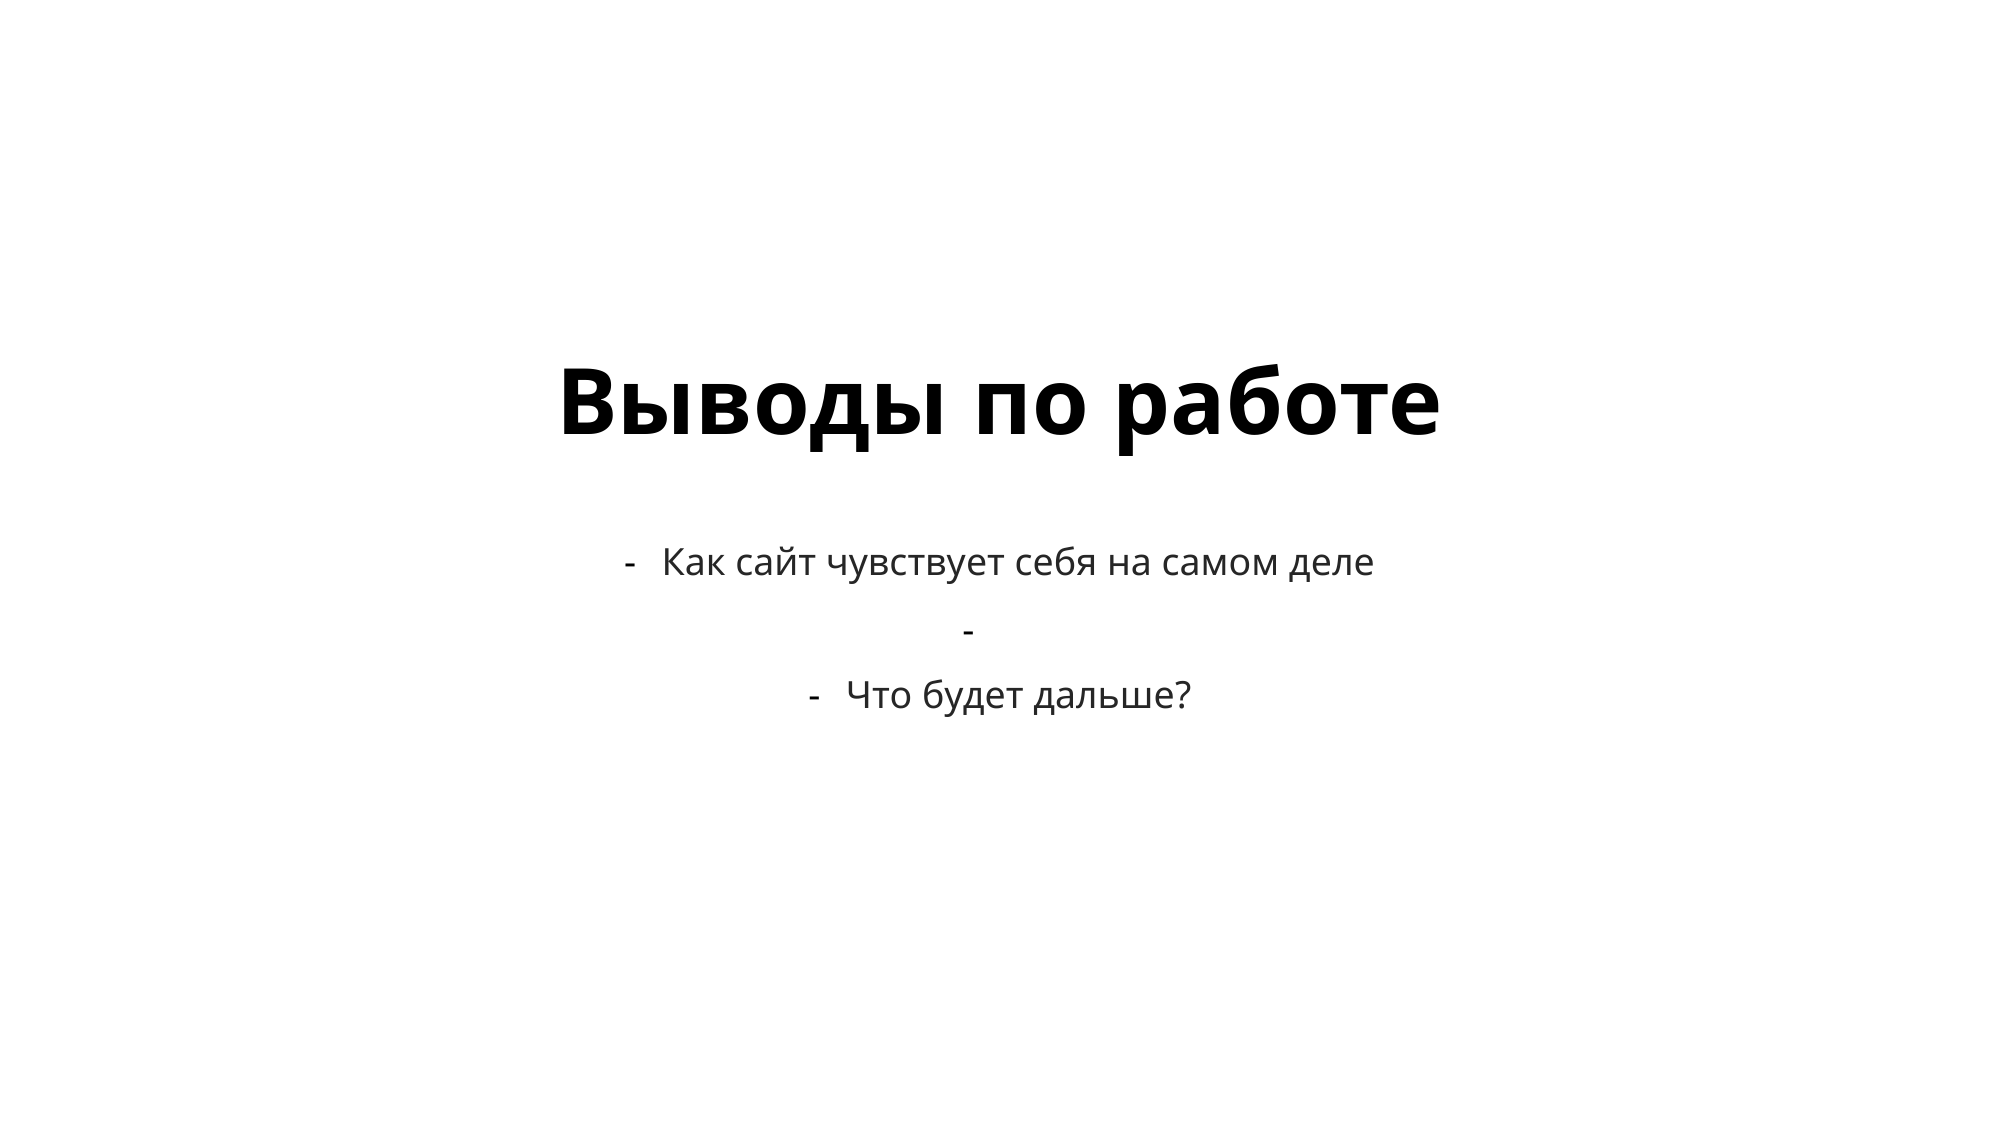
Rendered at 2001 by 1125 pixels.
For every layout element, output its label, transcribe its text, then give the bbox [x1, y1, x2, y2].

list Как сайт чувствует себя на самом деле Что будет дальше? [137, 535, 1863, 1125]
title Выводы по работе [137, 295, 1863, 514]
